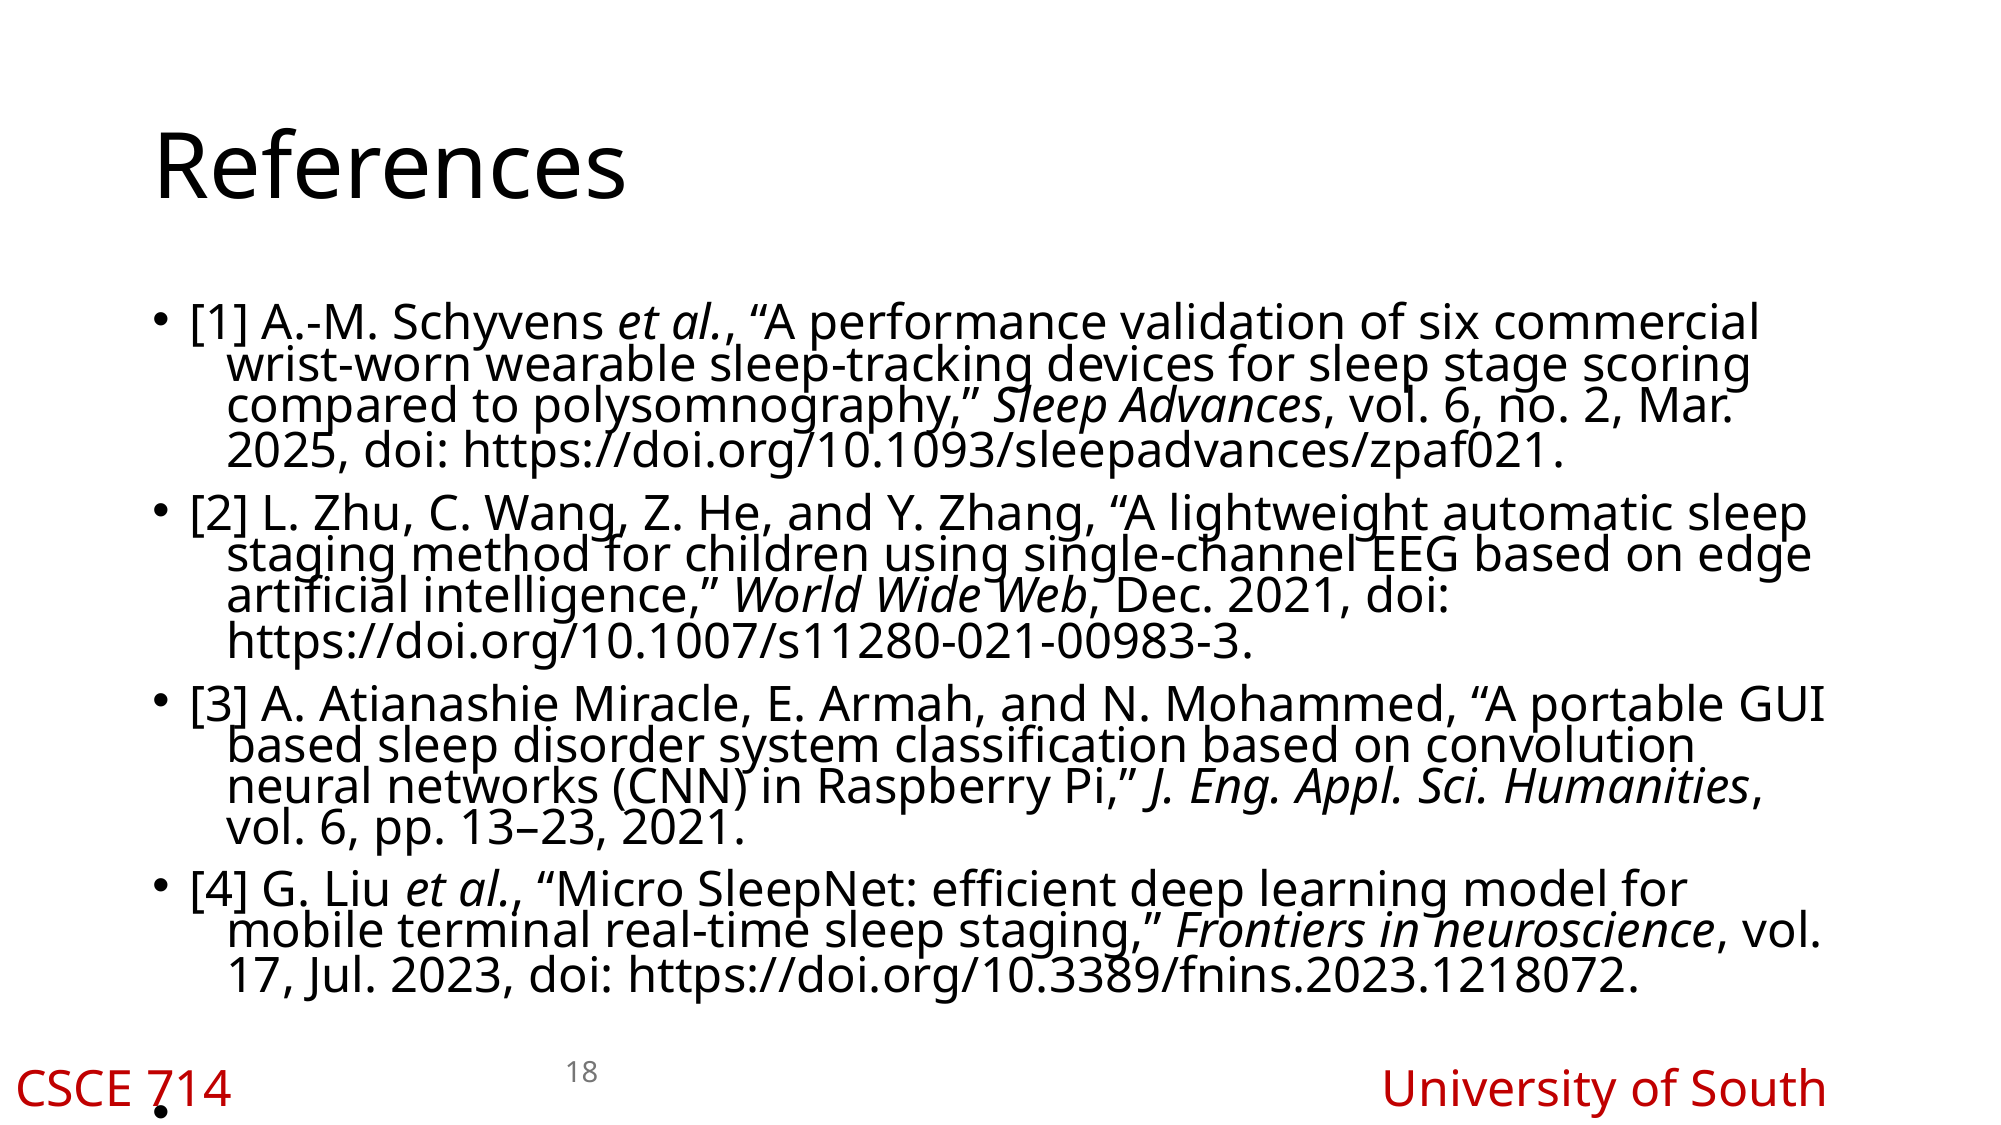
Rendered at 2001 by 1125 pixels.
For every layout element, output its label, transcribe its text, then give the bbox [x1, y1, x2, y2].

text_box CSCE 714 [0, 1049, 249, 1125]
title References [137, 59, 1863, 278]
list [1] A.-M. Schyvens et al., “A performance validation of six commercial wrist-worn wearable sleep-tracking devices for sleep stage scoring compared to polysomnography,” Sleep Advances, vol. 6, no. 2, Mar. 2025, doi: https://doi.org/10.1093/sleepadvances/zpaf021. ‌[2] L. Zhu, C. Wang, Z. He, and Y. Zhang, “A lightweight automatic sleep staging method for children using single-channel EEG based on edge artificial intelligence,” World Wide Web, Dec. 2021, doi: https://doi.org/10.1007/s11280-021-00983-3. ‌[3] A. Atianashie Miracle, E. Armah, and N. Mohammed, “A portable GUI based sleep disorder system classification based on convolution neural networks (CNN) in Raspberry Pi,” J. Eng. Appl. Sci. Humanities, vol. 6, pp. 13–23, 2021. [4] G. Liu et al., “Micro SleepNet: efficient deep learning model for mobile terminal real-time sleep staging,” Frontiers in neuroscience, vol. 17, Jul. 2023, doi: https://doi.org/10.3389/fnins.2023.1218072. [137, 299, 1863, 1014]
text_box University of South Carolina [1366, 1049, 2000, 1125]
text_box [549, 1042, 1000, 1103]
